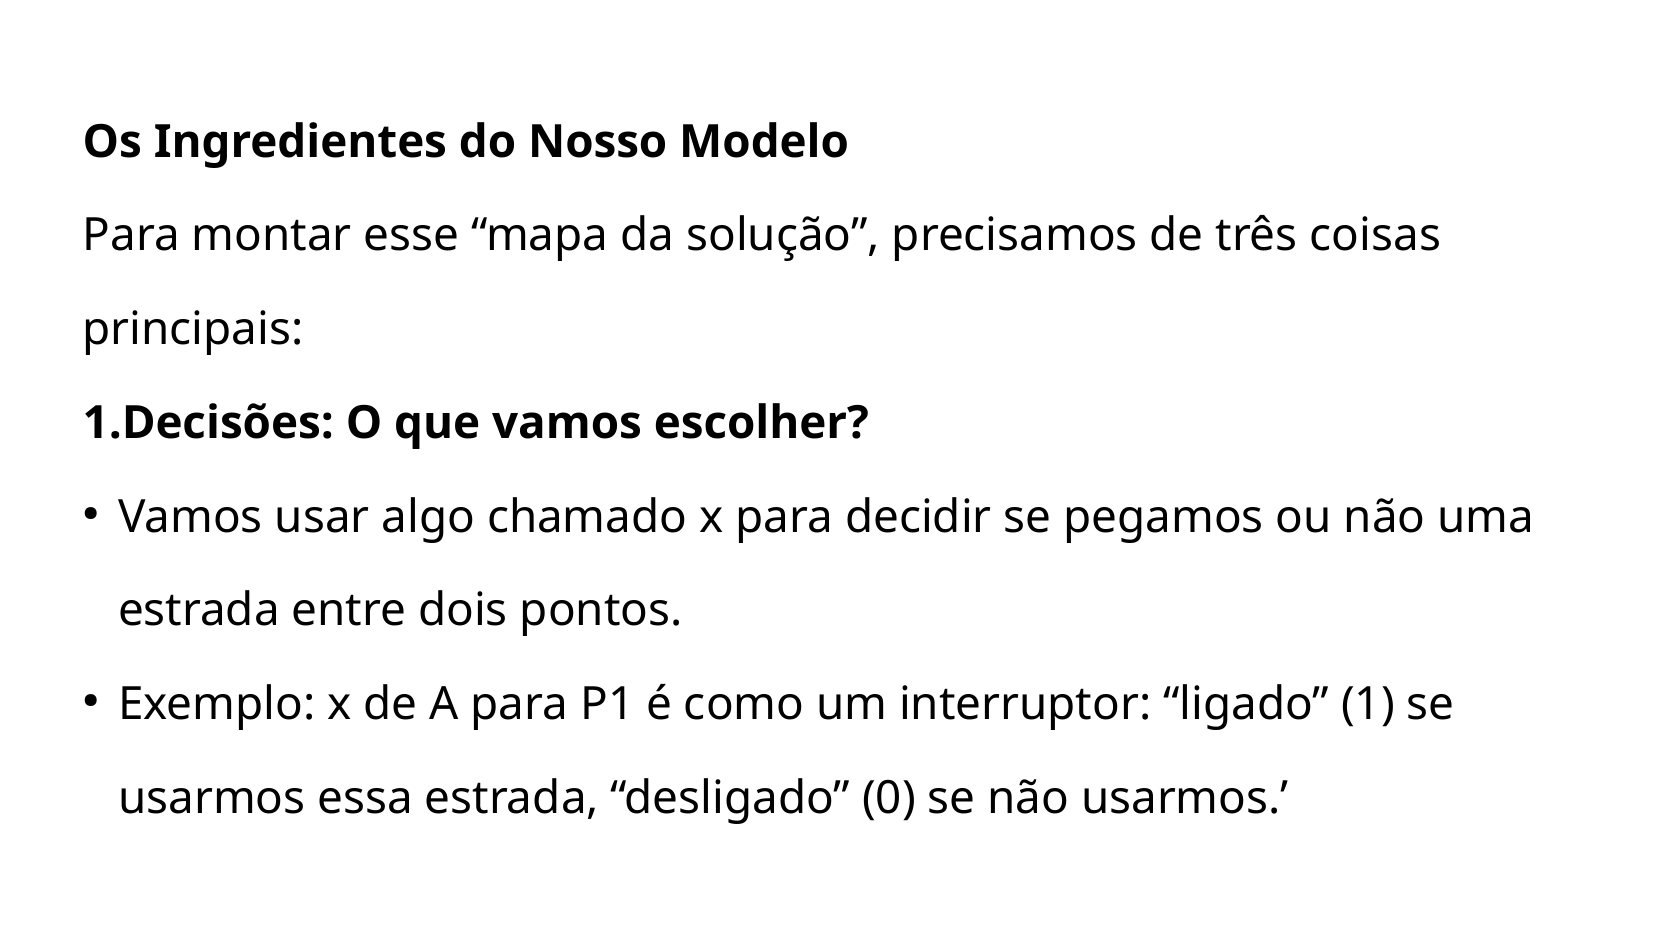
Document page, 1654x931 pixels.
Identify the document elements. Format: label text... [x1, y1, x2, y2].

subtitle Os Ingredientes do Nosso Modelo Para montar esse “mapa da solução”, precisamos de três coisas principais: Decisões: O que vamos escolher? Vamos usar algo chamado x para decidir se pegamos ou não uma estrada entre dois pontos. Exemplo: x de A para P1 é como um interruptor: “ligado” (1) se usarmos essa estrada, “desligado” (0) se não usarmos.’ [82, 76, 1571, 786]
